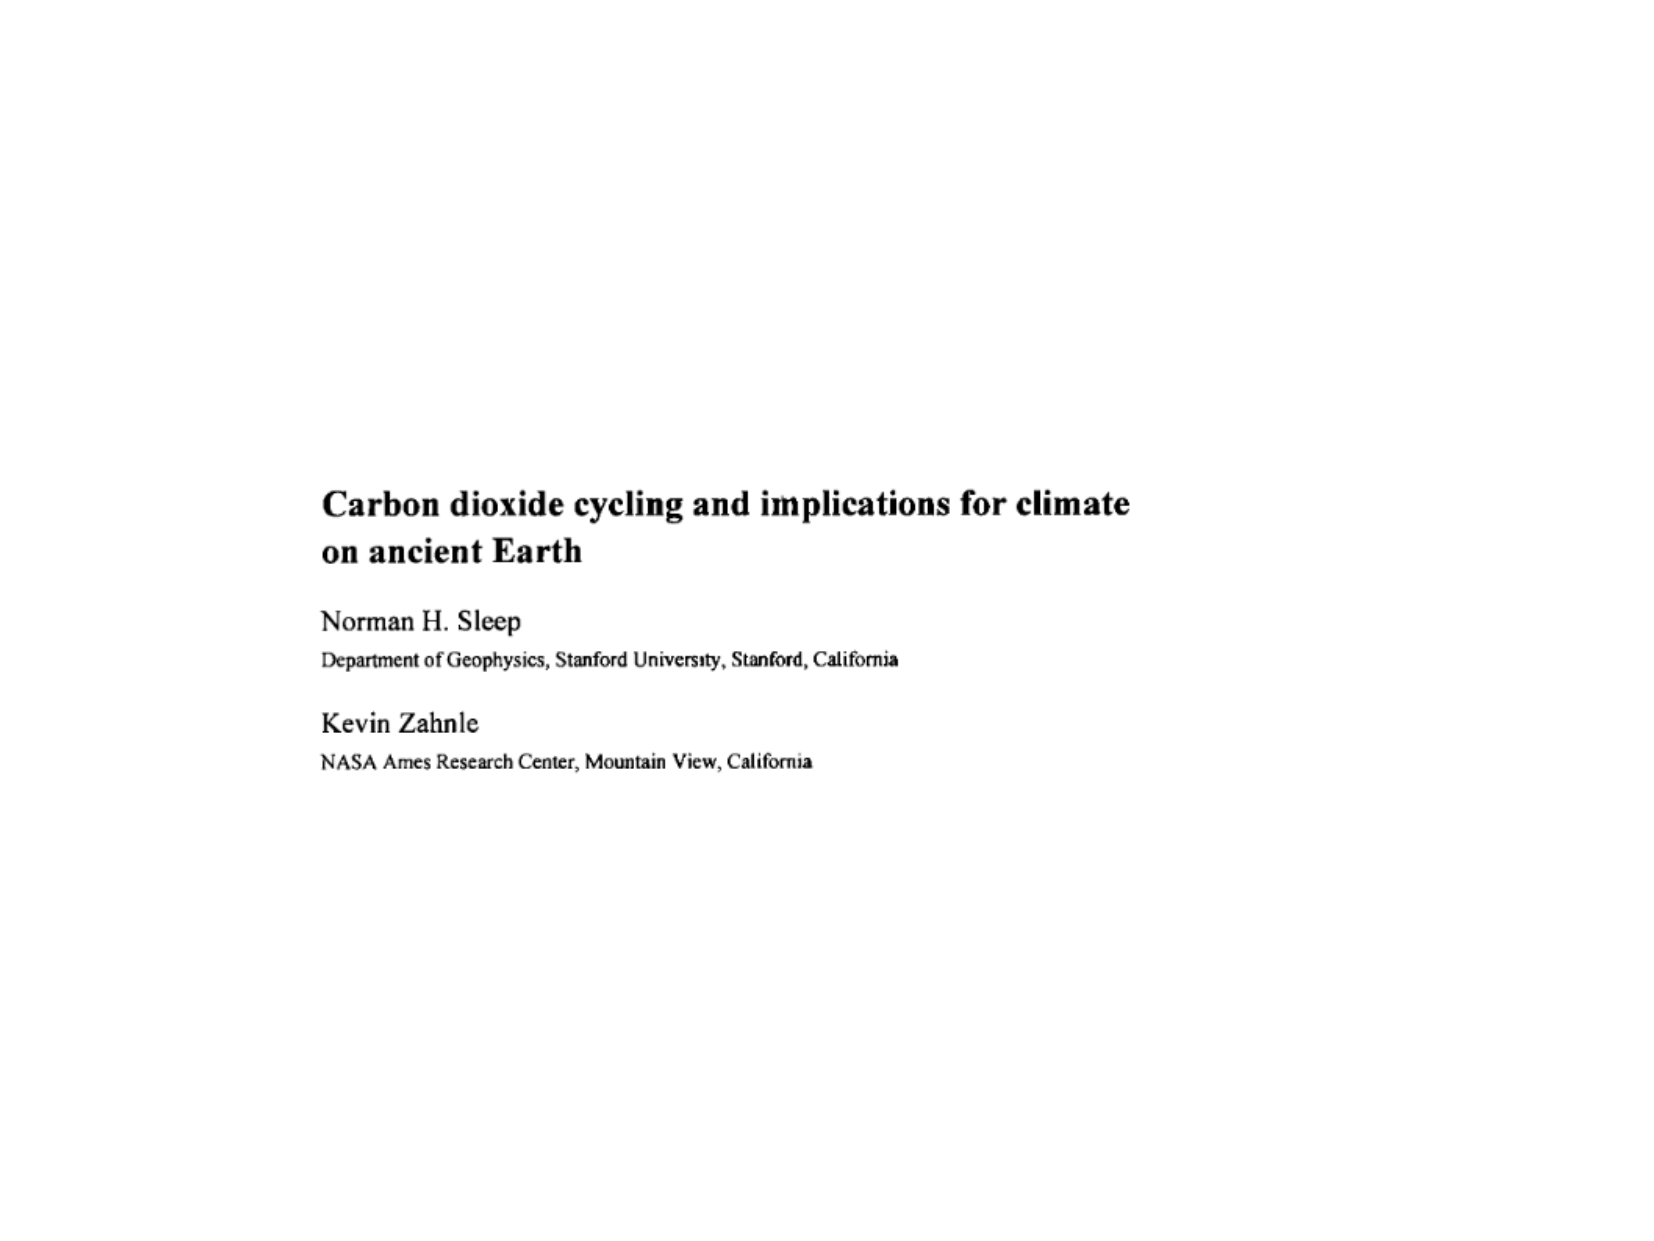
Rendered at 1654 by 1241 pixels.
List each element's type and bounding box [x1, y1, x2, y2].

picture [301, 456, 1372, 794]
